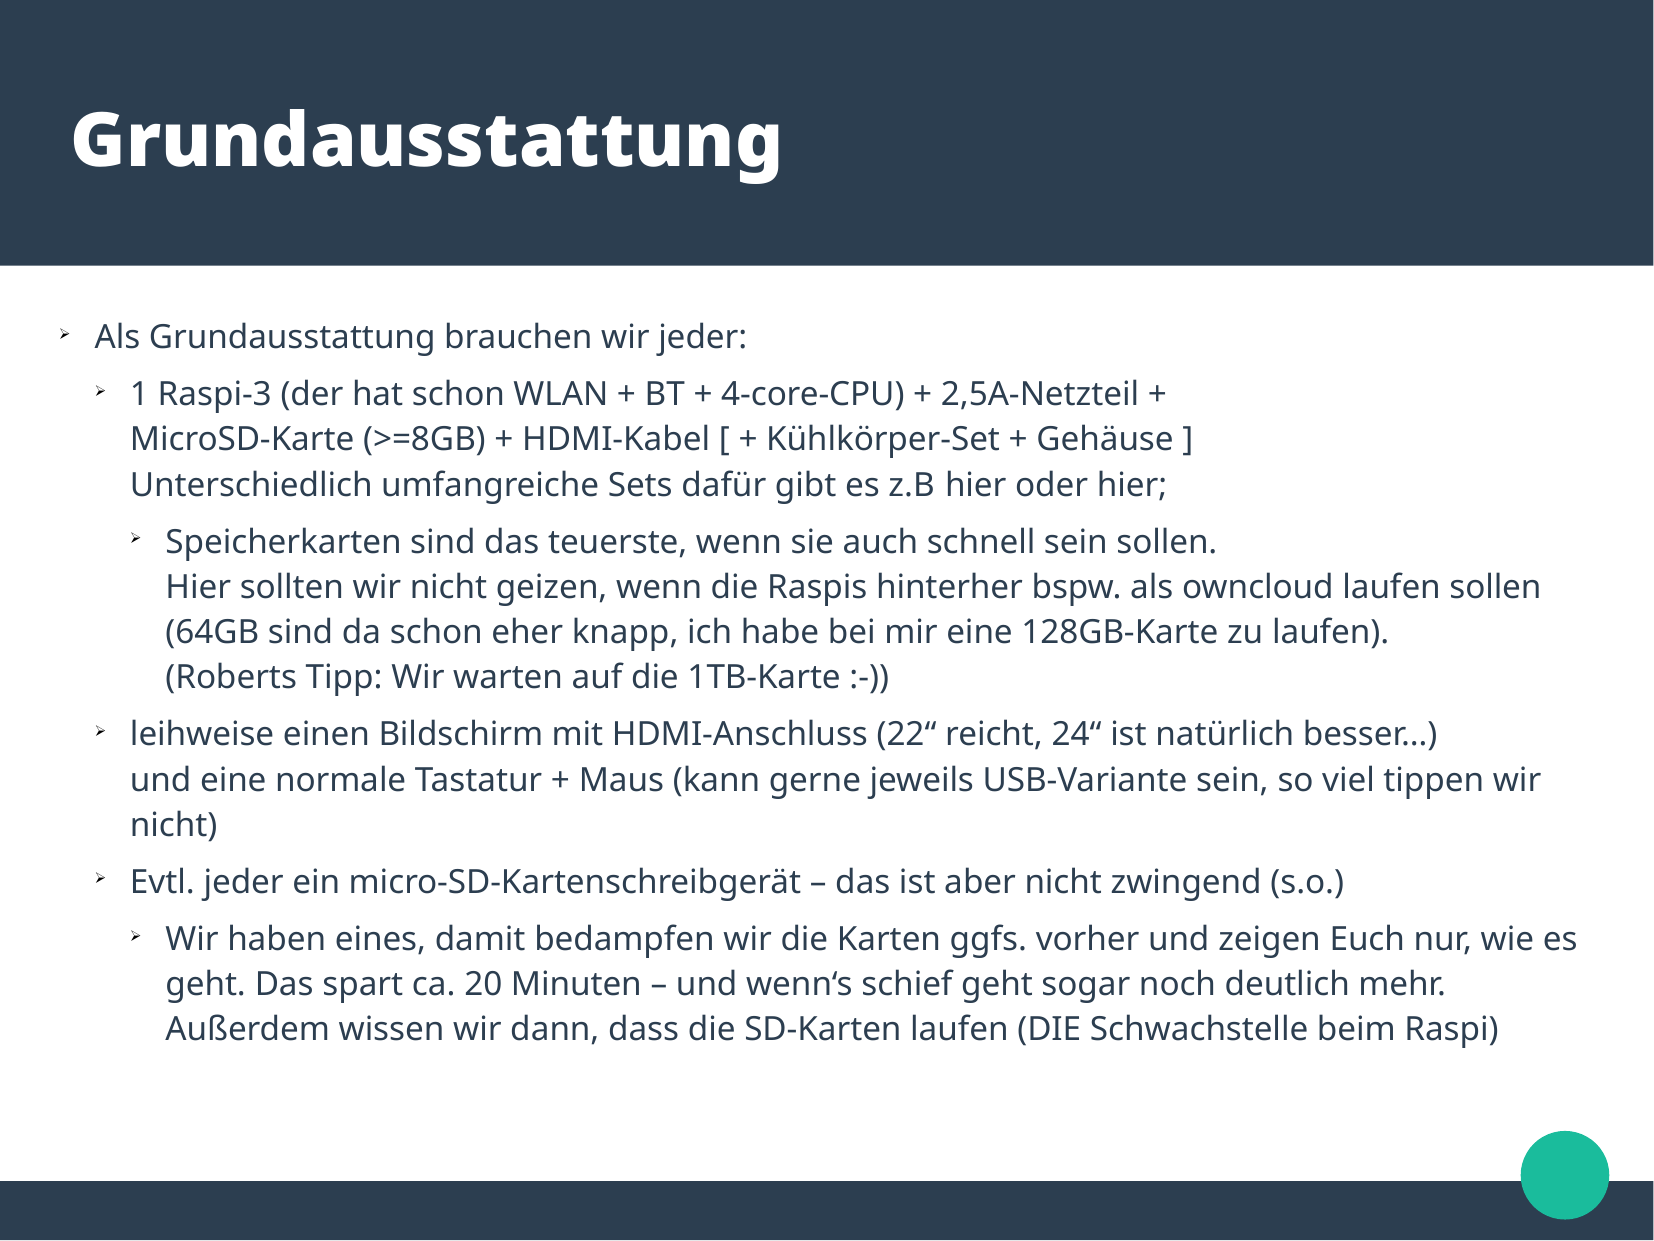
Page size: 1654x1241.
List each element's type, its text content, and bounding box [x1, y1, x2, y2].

title Grundausstattung [70, 66, 1607, 209]
subtitle Als Grundausstattung brauchen wir jeder: 1 Raspi-3 (der hat schon WLAN + BT + 4-core-CPU) + 2,5A-Netzteil + MicroSD-Karte (>=8GB) + HDMI-Kabel [ + Kühlkörper-Set + Gehäuse ] Unterschiedlich umfangreiche Sets dafür gibt es z.B hier oder hier; Speicherkarten sind das teuerste, wenn sie auch schnell sein sollen. Hier sollten wir nicht geizen, wenn die Raspis hinterher bspw. als owncloud laufen sollen (64GB sind da schon eher knapp, ich habe bei mir eine 128GB-Karte zu laufen). (Roberts Tipp: Wir warten auf die 1TB-Karte :-)) leihweise einen Bildschirm mit HDMI-Anschluss (22“ reicht, 24“ ist natürlich besser…) und eine normale Tastatur + Maus (kann gerne jeweils USB-Variante sein, so viel tippen wir nicht) Evtl. jeder ein micro-SD-Kartenschreibgerät – das ist aber nicht zwingend (s.o.) Wir haben eines, damit bedampfen wir die Karten ggfs. vorher und zeigen Euch nur, wie es geht. Das spart ca. 20 Minuten – und wenn‘s schief geht sogar noch deutlich mehr. Außerdem wissen wir dann, dass die SD-Karten laufen (DIE Schwachstelle beim Raspi) [59, 312, 1595, 1169]
